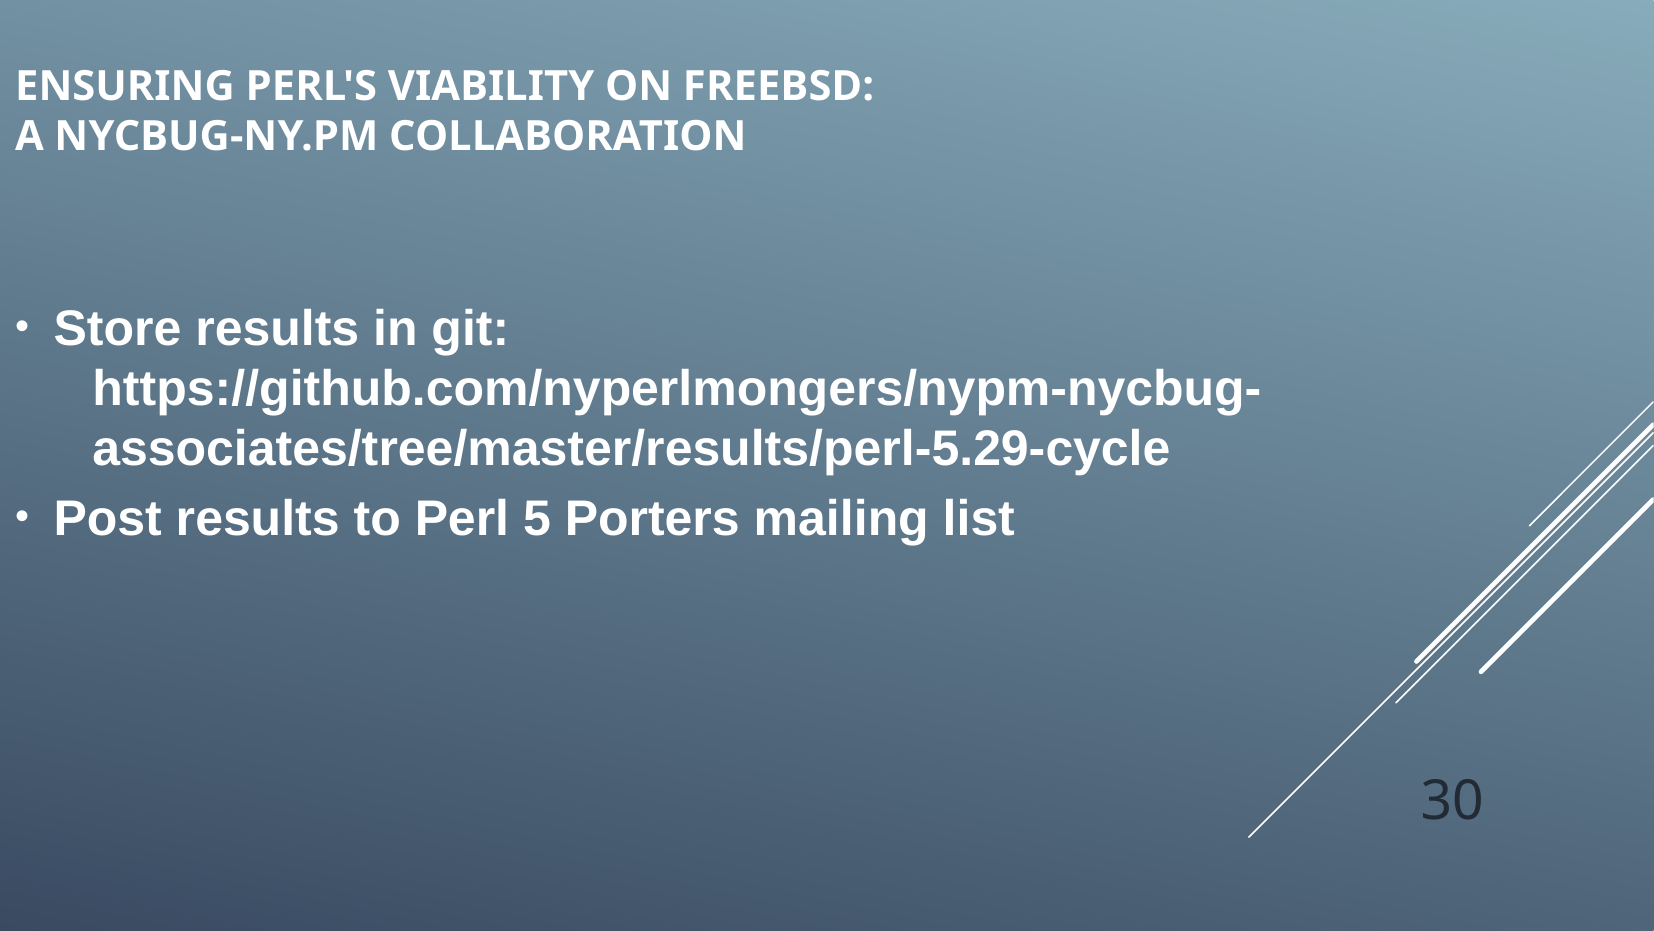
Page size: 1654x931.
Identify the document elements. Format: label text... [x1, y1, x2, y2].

subtitle Store results in git: https://github.com/nyperlmongers/nypm-nycbug-associates/tree/master/results/perl-5.29-cycle Post results to Perl 5 Porters mailing list [0, 217, 1489, 871]
title Ensuring Perl's Viability on FreeBSD: A NYCBUG-NY.PM Collaboration [0, 36, 1163, 180]
